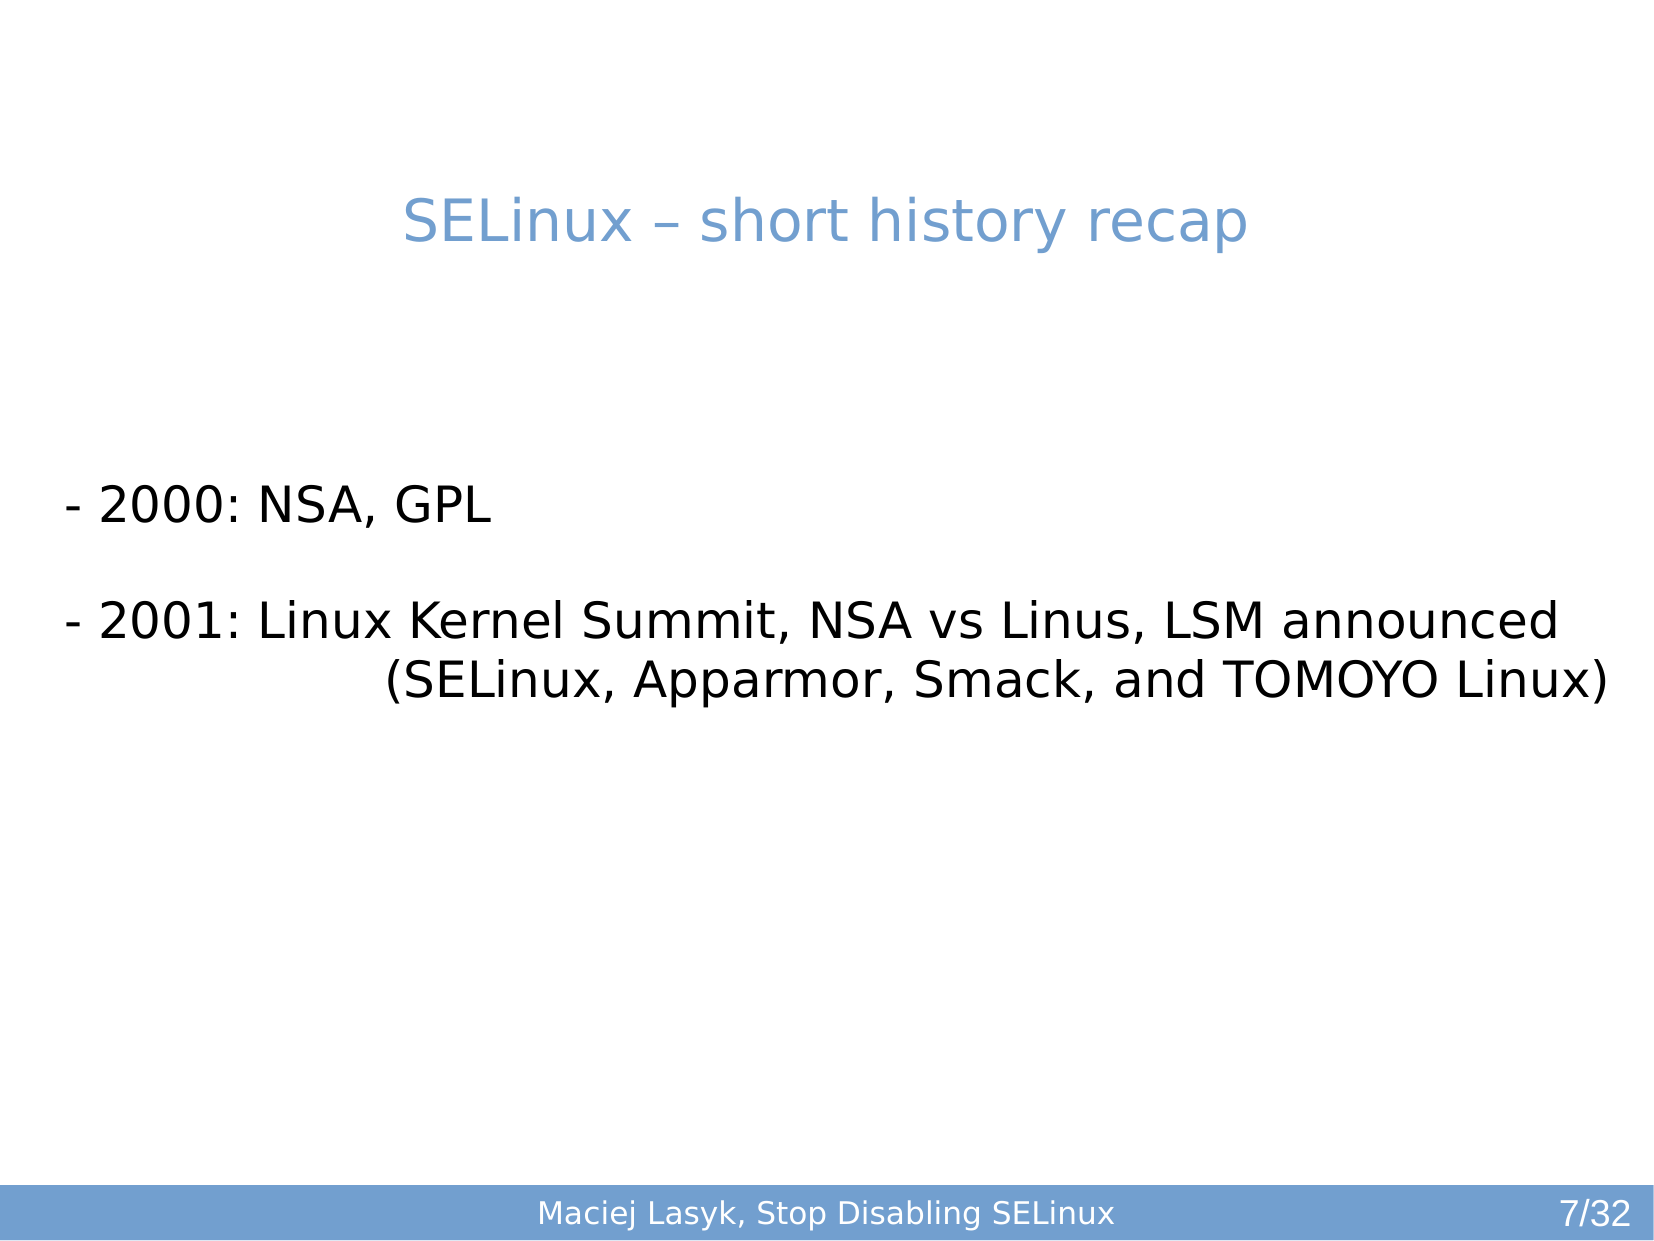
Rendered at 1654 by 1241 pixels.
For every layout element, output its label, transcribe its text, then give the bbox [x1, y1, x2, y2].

text_box Maciej Lasyk, Stop Disabling SELinux [522, 1188, 1132, 1240]
text_box - 2000: NSA, GPL - 2001: Linux Kernel Summit, NSA vs Linus, LSM announced (SELinux, Apparmor, Smack, and TOMOYO Linux) [49, 468, 1626, 775]
text_box 7/32 [1533, 1185, 1647, 1241]
text_box [1647, 1185, 1654, 1241]
text_box [0, 1185, 1533, 1241]
text_box SELinux – short history recap [388, 180, 1266, 263]
